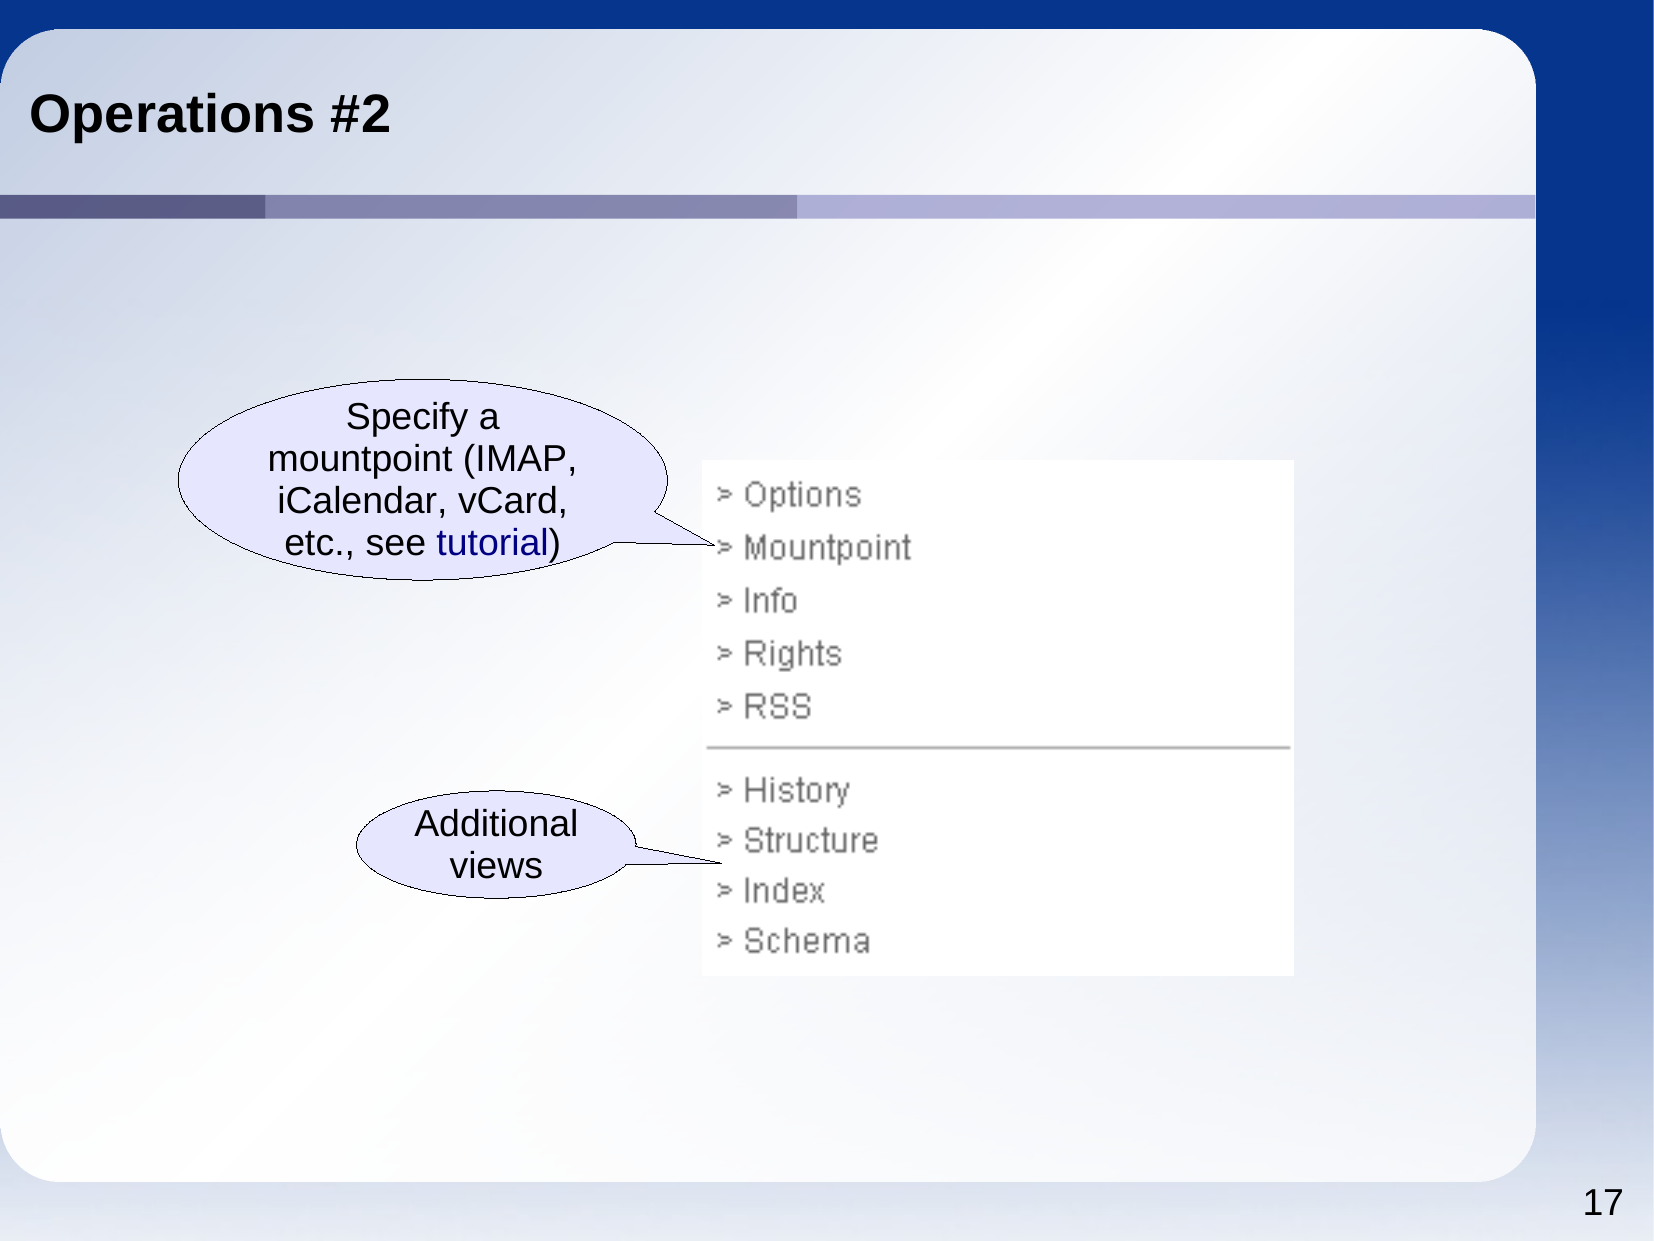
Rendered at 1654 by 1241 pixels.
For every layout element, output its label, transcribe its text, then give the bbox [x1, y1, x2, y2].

picture [702, 460, 1294, 976]
text_box Additional views [356, 790, 722, 899]
picture [0, 0, 1654, 1241]
text_box Specify a mountpoint (IMAP, iCalendar, vCard, etc., see tutorial) [178, 379, 715, 581]
title Operations #2 [29, 49, 1506, 178]
